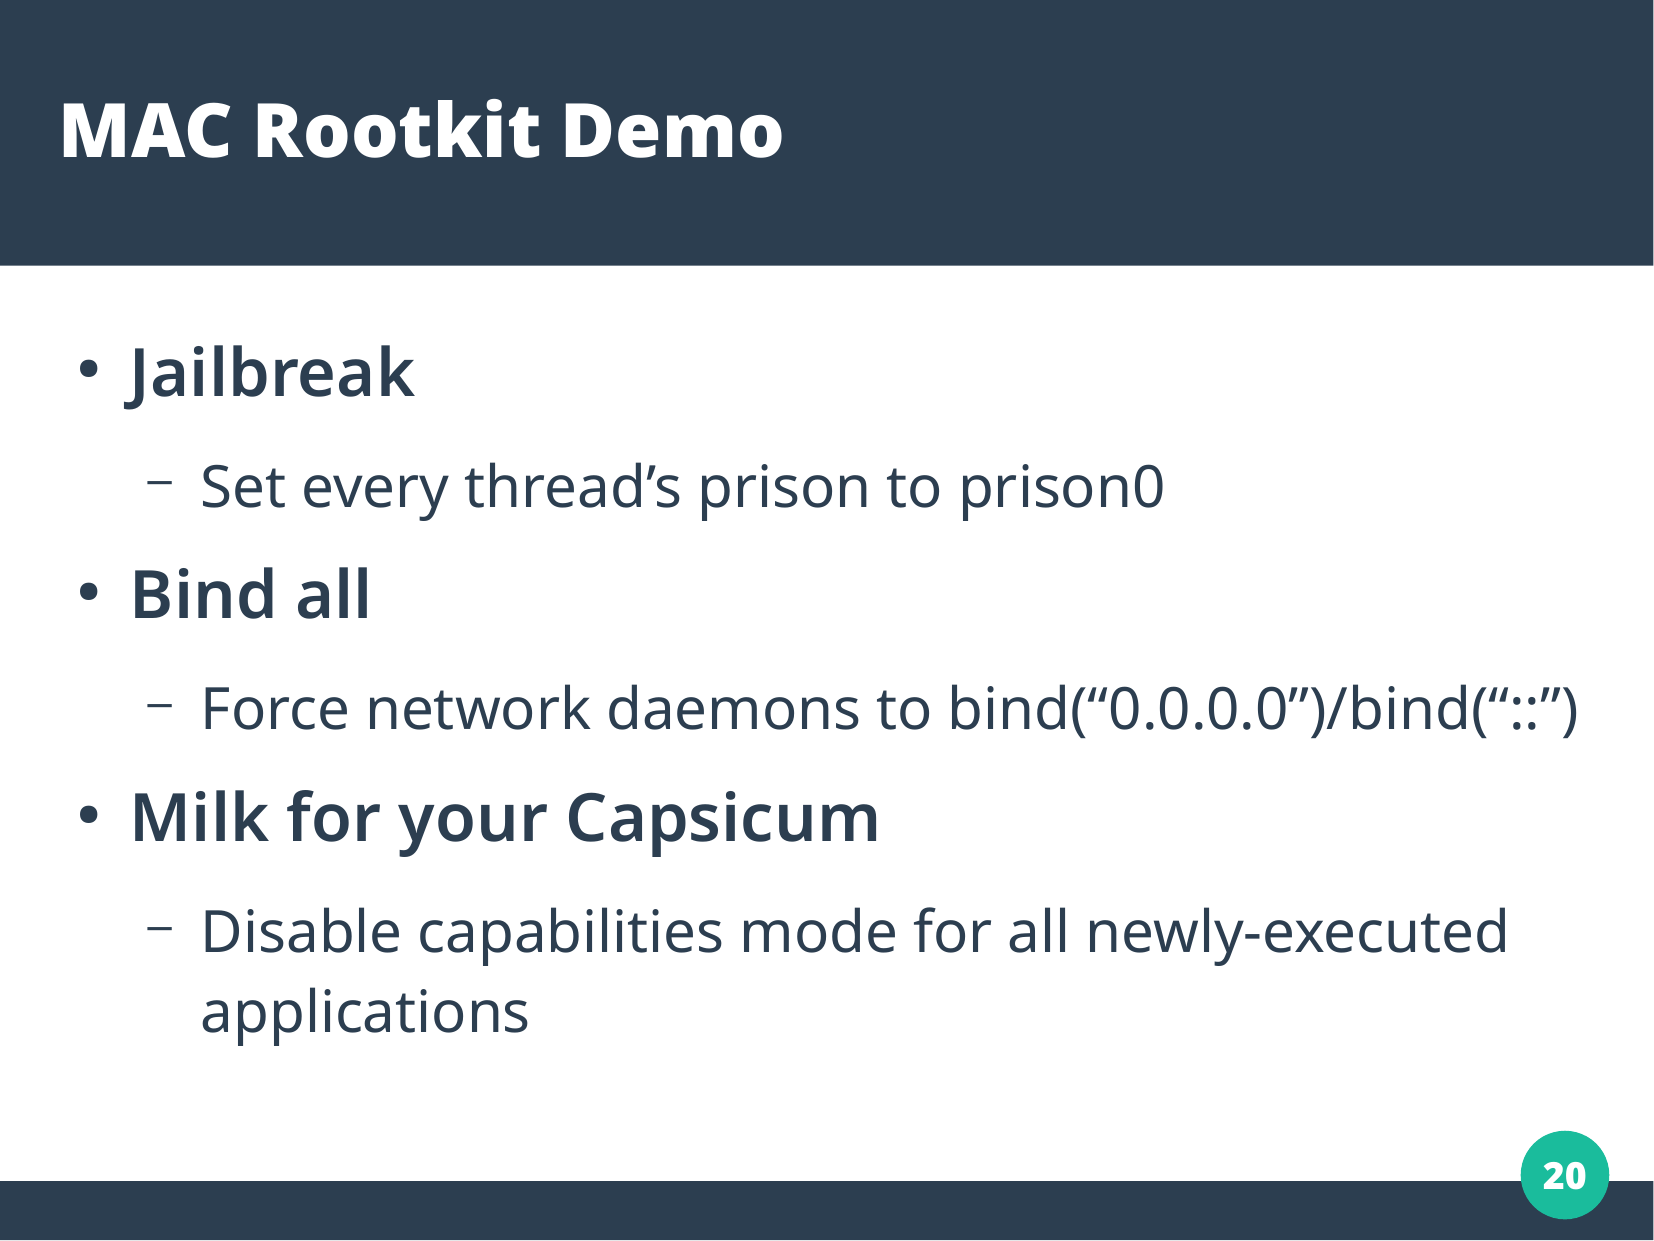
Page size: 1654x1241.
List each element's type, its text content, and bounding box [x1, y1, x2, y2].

list Jailbreak Set every thread’s prison to prison0 Bind all Force network daemons to bind(“0.0.0.0”)/bind(“::”) Milk for your Capsicum Disable capabilities mode for all newly-executed applications [59, 324, 1595, 1152]
title MAC Rootkit Demo [59, 49, 1595, 207]
